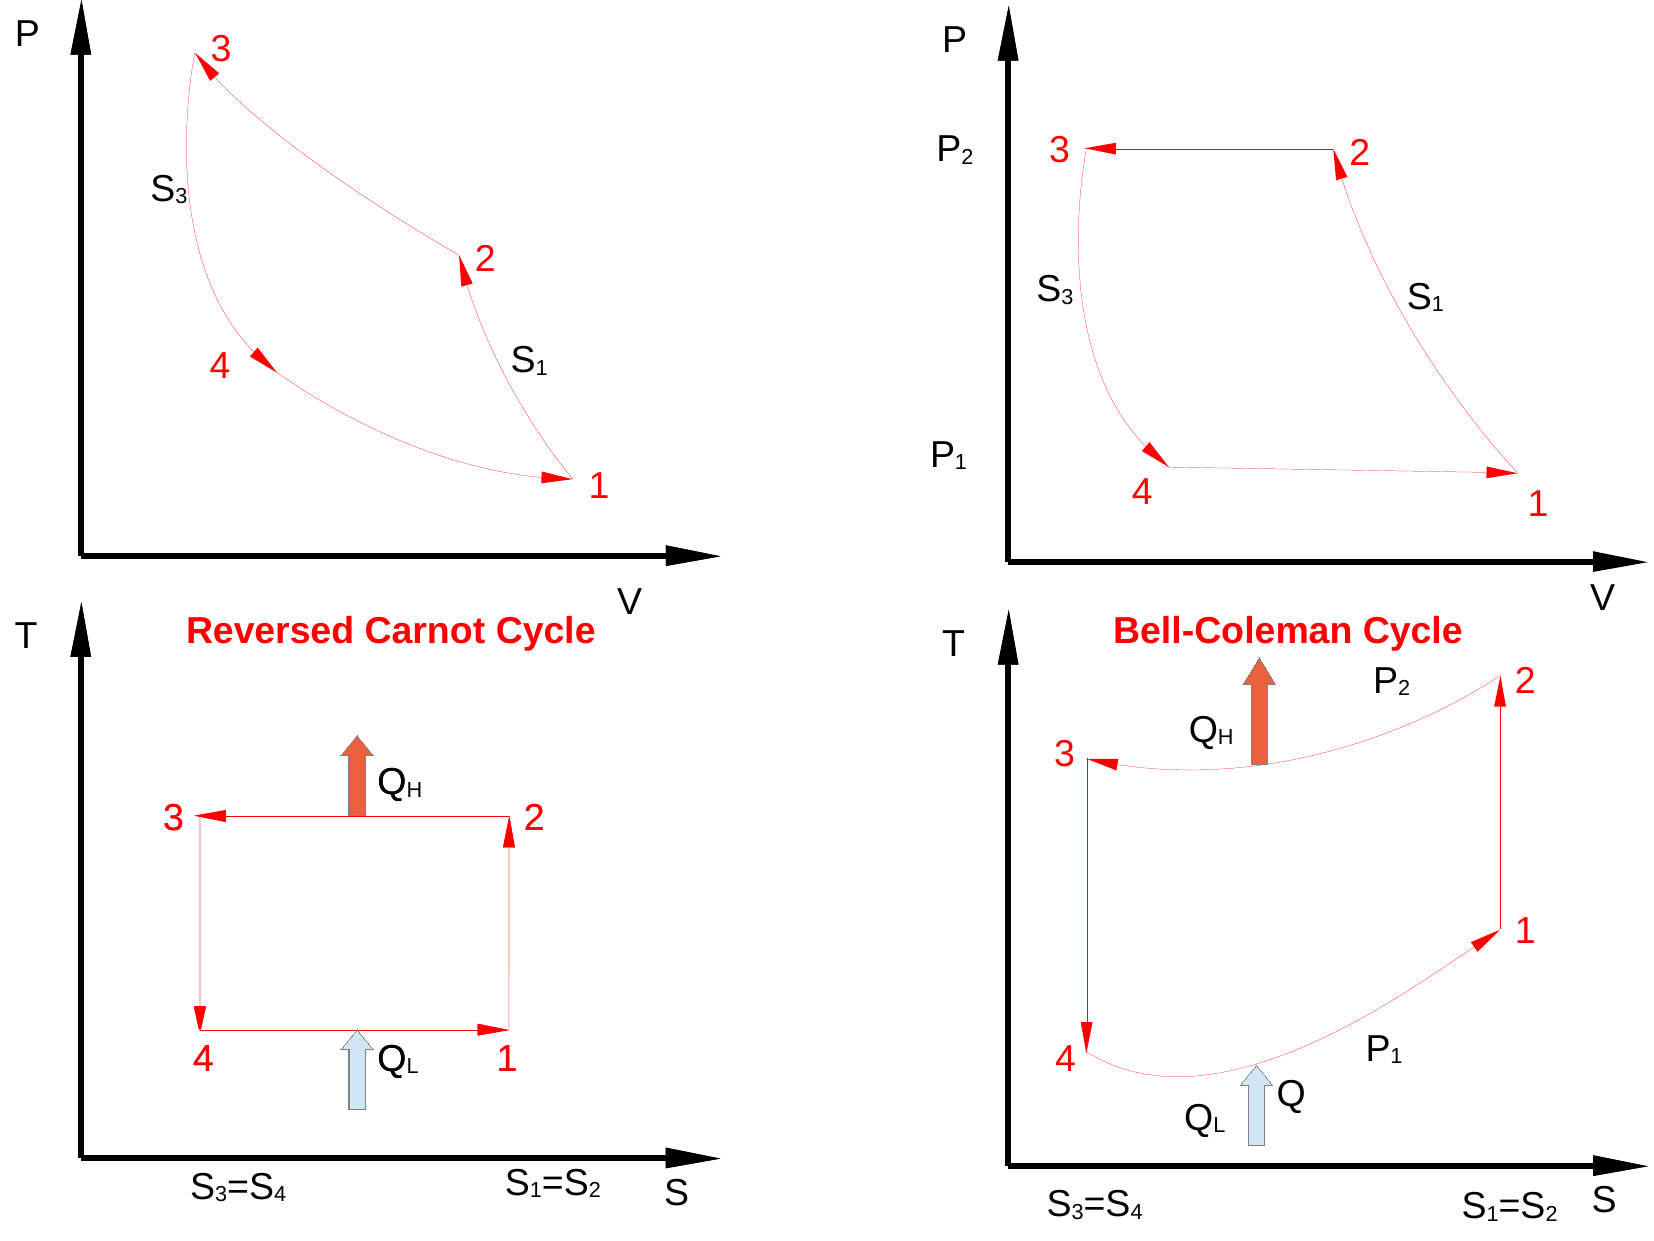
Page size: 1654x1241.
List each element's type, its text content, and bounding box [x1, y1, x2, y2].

text_box 2 [460, 229, 507, 287]
text_box 3 [1039, 724, 1086, 782]
text_box [1240, 1065, 1273, 1146]
text_box P [927, 11, 976, 69]
text_box 3 [148, 789, 195, 847]
text_box [340, 735, 372, 816]
text_box 4 [1117, 463, 1164, 521]
text_box 3 [1034, 120, 1081, 178]
text_box P1 [1350, 1019, 1418, 1089]
text_box 2 [508, 789, 556, 847]
text_box 4 [194, 337, 242, 394]
text_box 4 [178, 1029, 225, 1087]
text_box P1 [915, 425, 982, 495]
text_box 1 [481, 1029, 529, 1087]
text_box S [1576, 1171, 1632, 1229]
text_box 1 [573, 457, 620, 515]
text_box 1 [1500, 902, 1547, 959]
text_box Q [1261, 1065, 1327, 1135]
text_box QL [362, 1029, 443, 1099]
text_box P2 [1358, 660, 1425, 722]
text_box S3=S4 [1031, 1175, 1158, 1241]
text_box S3 [135, 159, 203, 230]
text_box S [649, 1163, 705, 1221]
text_box 2 [1500, 651, 1547, 709]
text_box 1 [1512, 475, 1560, 532]
text_box [1243, 660, 1276, 765]
text_box QL [1169, 1088, 1250, 1159]
text_box 3 [195, 20, 243, 78]
text_box S3 [1021, 260, 1089, 330]
text_box V [1575, 569, 1630, 626]
text_box S1 [495, 331, 563, 401]
text_box S1=S2 [1446, 1176, 1579, 1241]
text_box 4 [1040, 1029, 1087, 1089]
text_box T [927, 615, 976, 673]
text_box S1=S2 [490, 1153, 616, 1223]
text_box T [0, 607, 49, 665]
text_box S1 [1392, 267, 1459, 338]
text_box P2 [921, 120, 989, 190]
text_box P [0, 5, 49, 63]
text_box [340, 1029, 366, 1110]
text_box 2 [1334, 124, 1381, 182]
text_box Bell-Coleman Cycle [1098, 602, 1478, 660]
text_box QH [362, 753, 467, 864]
text_box V [602, 573, 657, 631]
text_box QH [1173, 700, 1261, 770]
text_box Reversed Carnot Cycle [171, 602, 611, 660]
text_box S3=S4 [175, 1157, 302, 1228]
